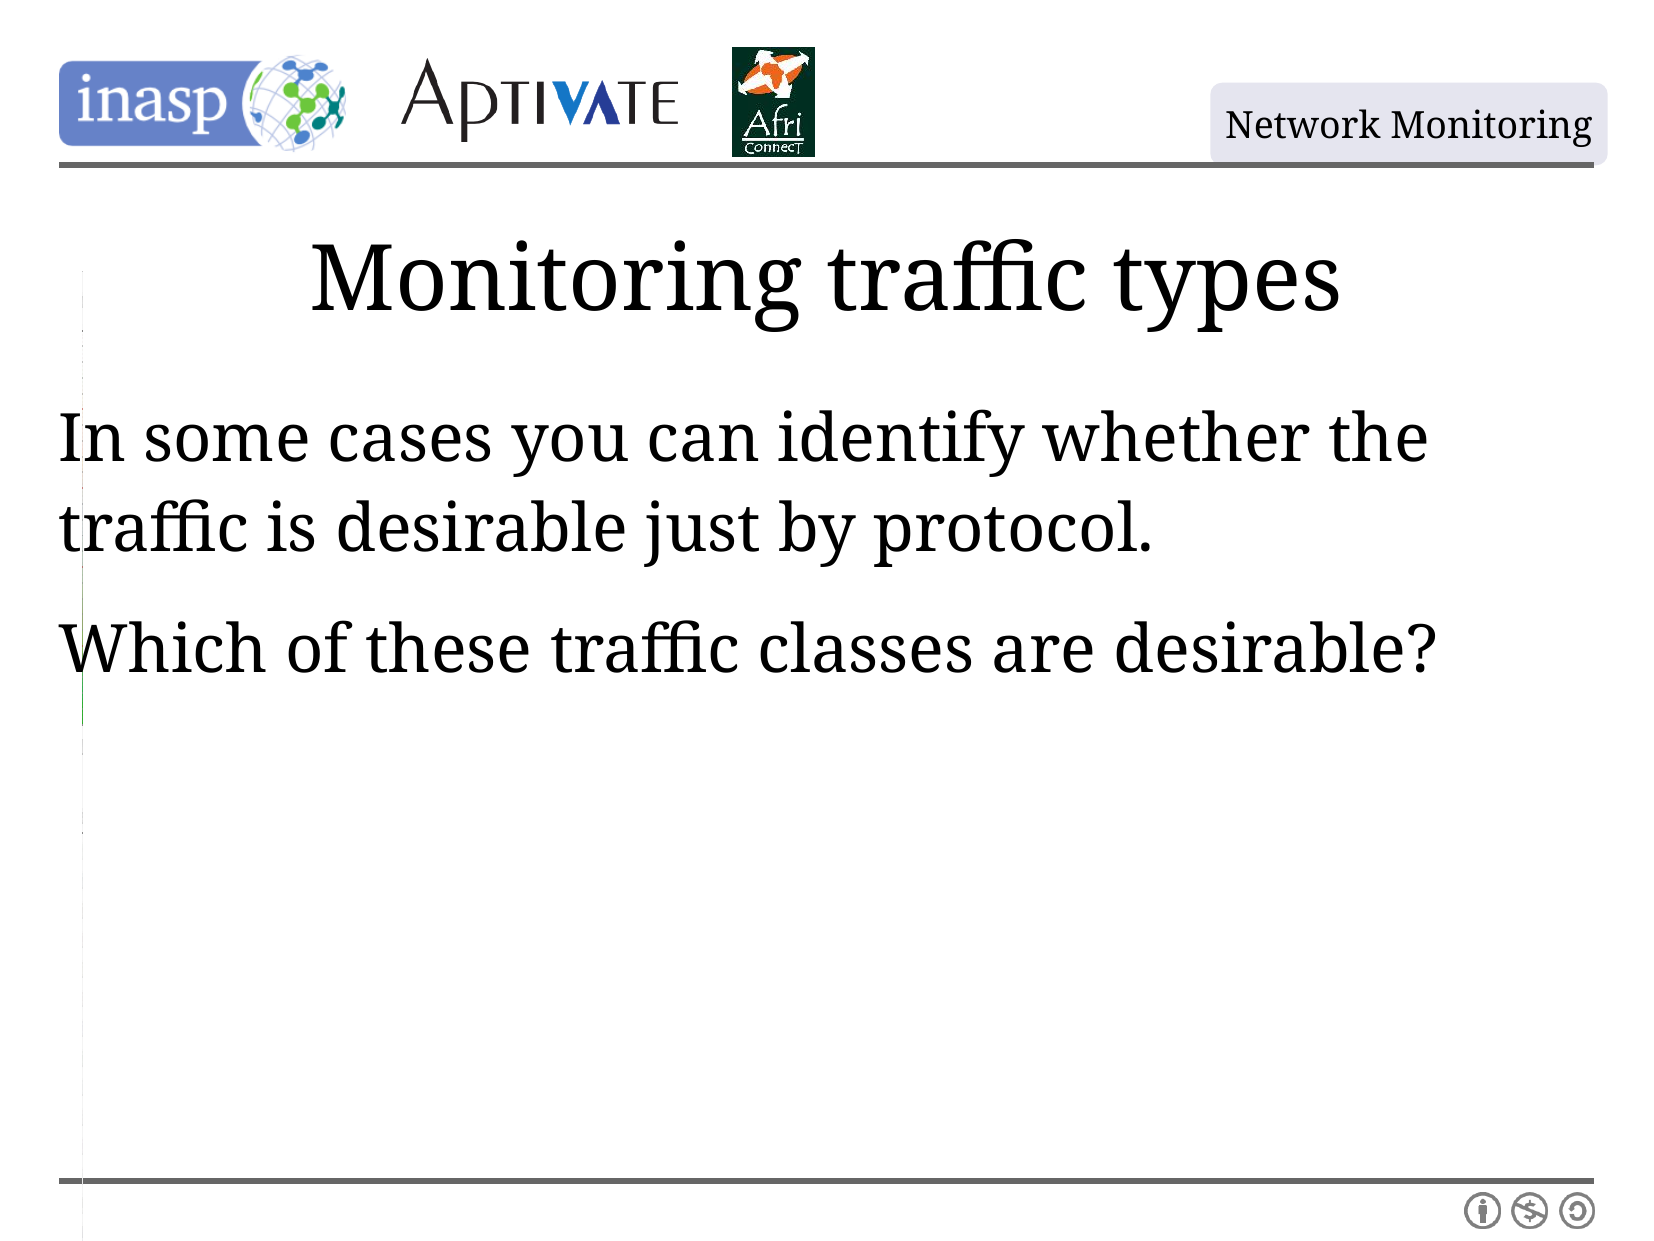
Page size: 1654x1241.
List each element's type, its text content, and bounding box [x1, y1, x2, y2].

picture [1511, 1192, 1548, 1229]
picture [1559, 1192, 1595, 1229]
title Monitoring traffic types [59, 212, 1595, 343]
picture [732, 47, 815, 157]
picture [59, 47, 355, 160]
list In some cases you can identify whether the traffic is desirable just by protocol. Which of these traffic classes are desirable? [59, 389, 1595, 1109]
picture [1464, 1192, 1501, 1229]
picture [401, 58, 678, 142]
